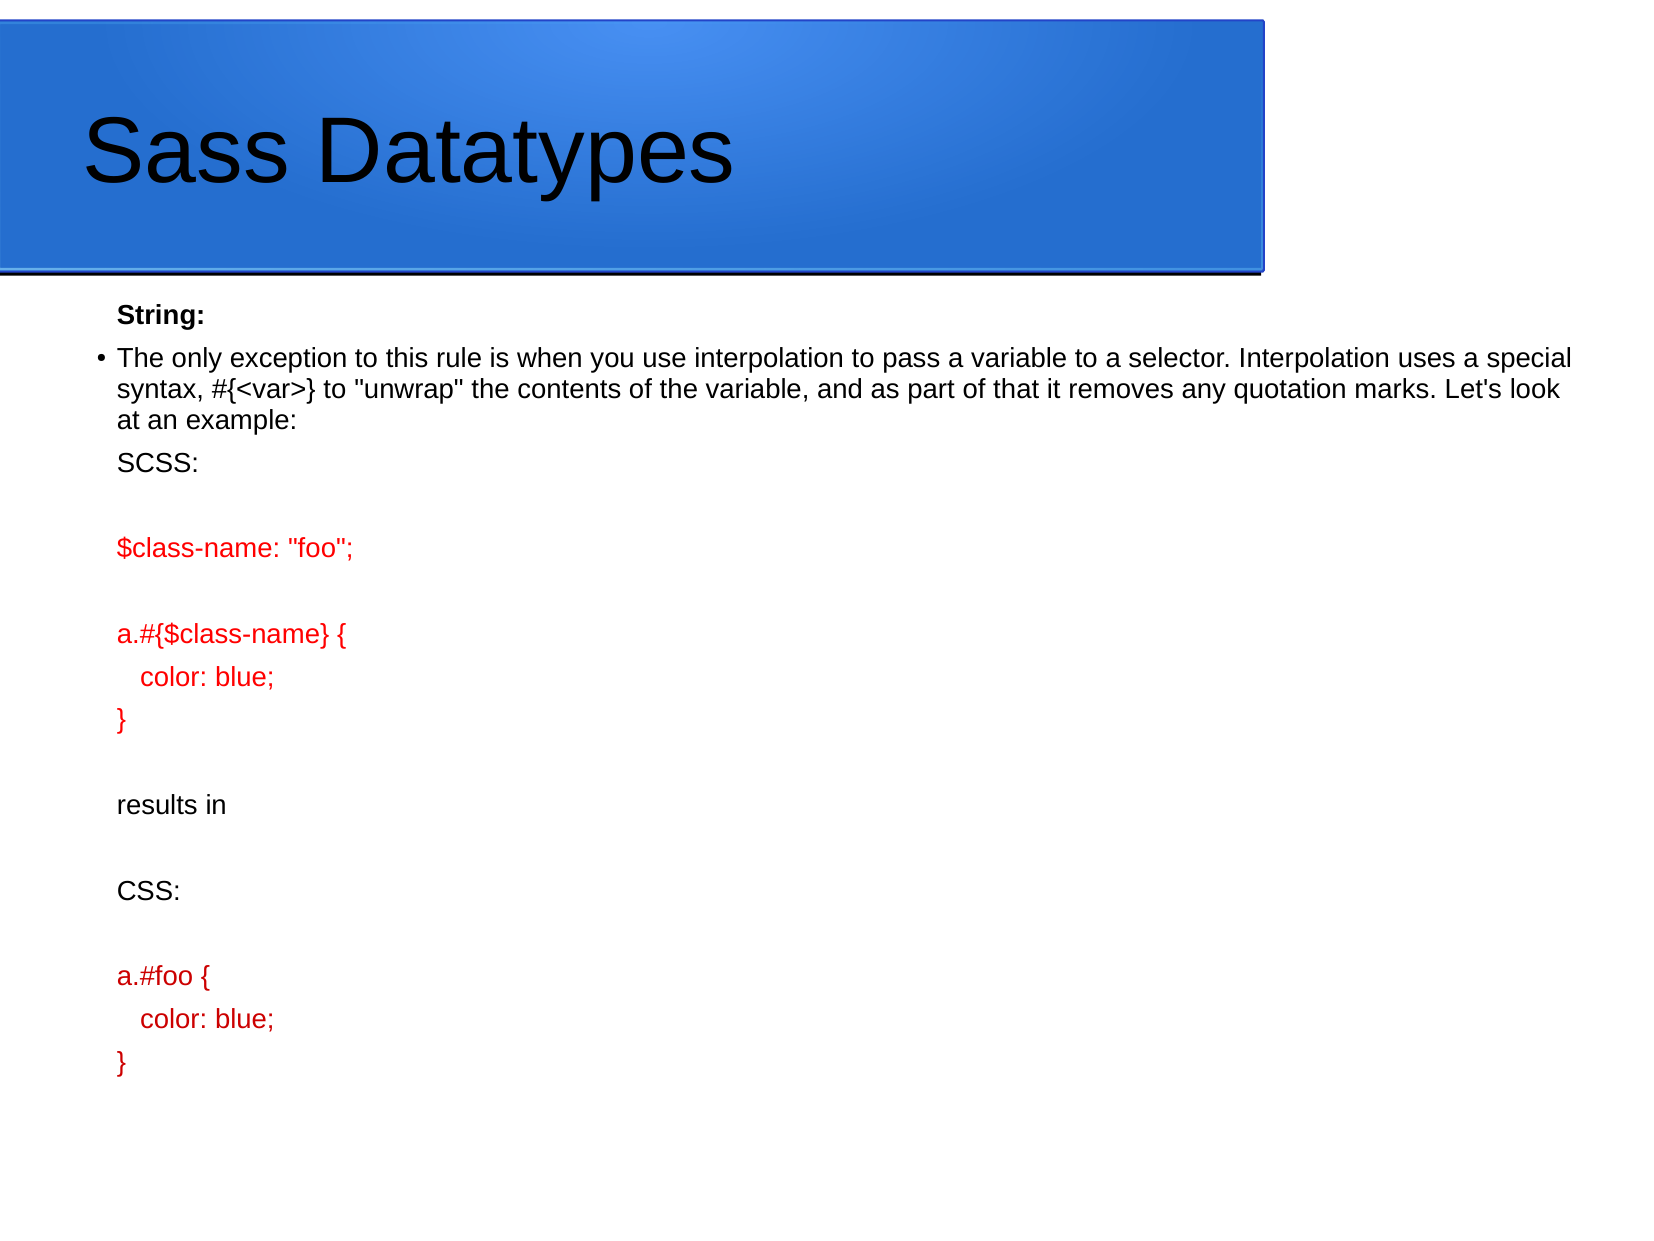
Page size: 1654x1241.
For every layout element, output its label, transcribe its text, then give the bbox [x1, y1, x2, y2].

list String: The only exception to this rule is when you use interpolation to pass a variable to a selector. Interpolation uses a special syntax, #{<var>} to "unwrap" the contents of the variable, and as part of that it removes any quotation marks. Let's look at an example: SCSS: $class-name: "foo"; a.#{$class-name} { color: blue; } results in CSS: a.#foo { color: blue; } [90, 300, 1579, 1080]
title Sass Datatypes [82, 47, 1235, 252]
